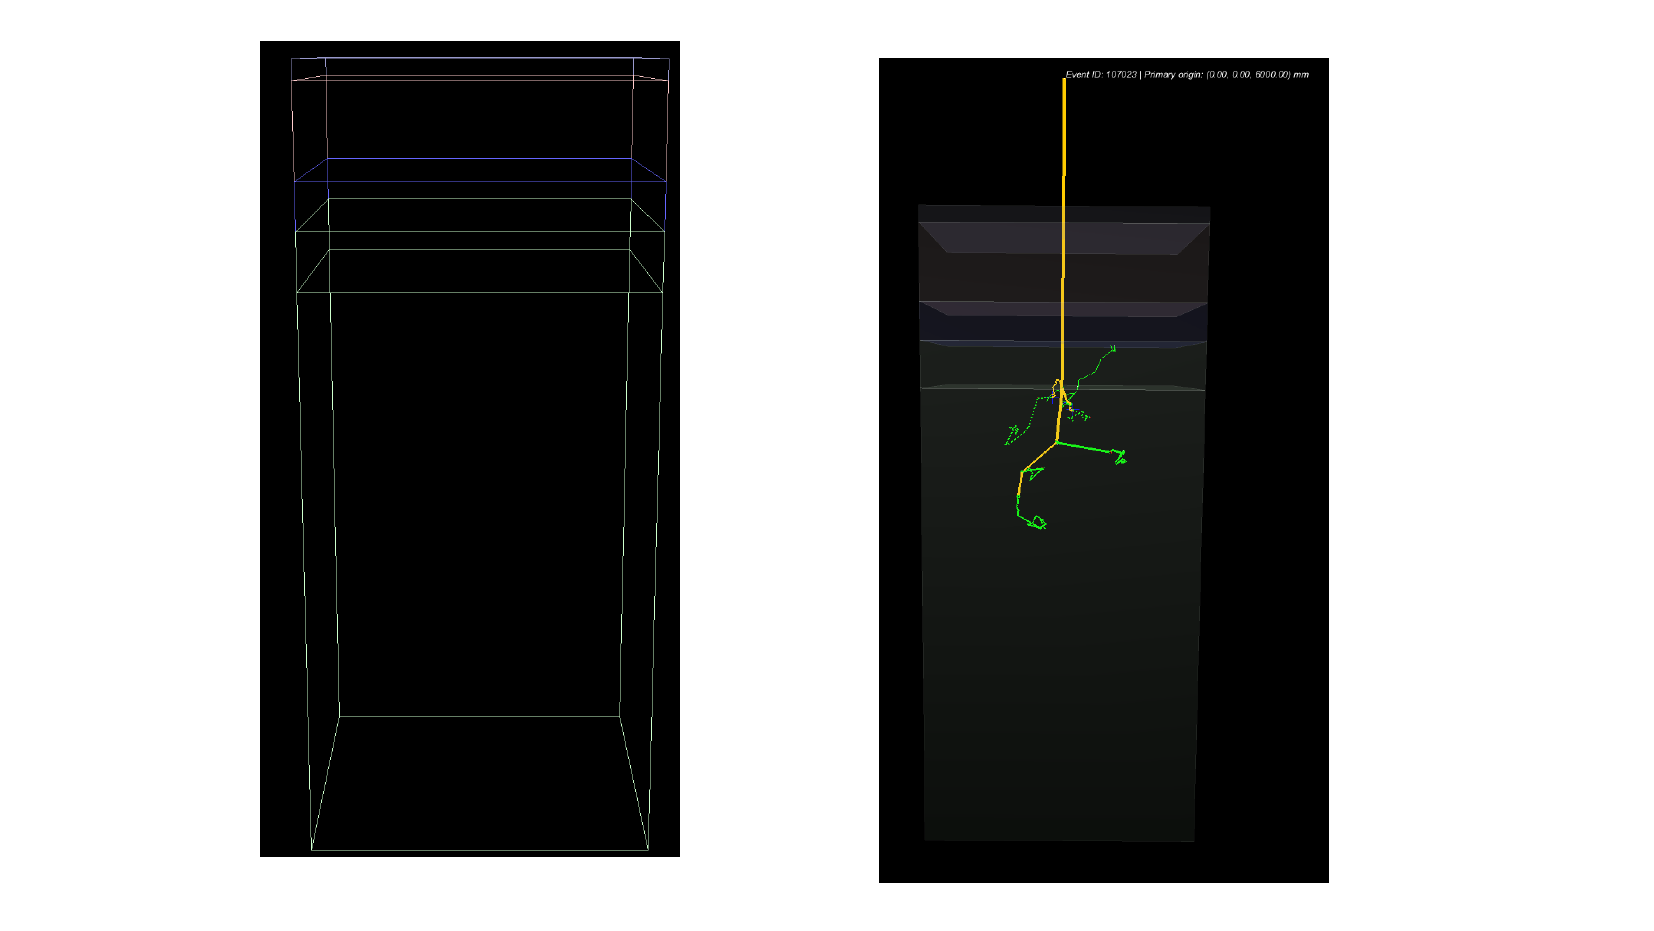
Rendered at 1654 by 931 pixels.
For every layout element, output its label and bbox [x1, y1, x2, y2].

picture [260, 41, 680, 857]
picture [879, 58, 1329, 883]
